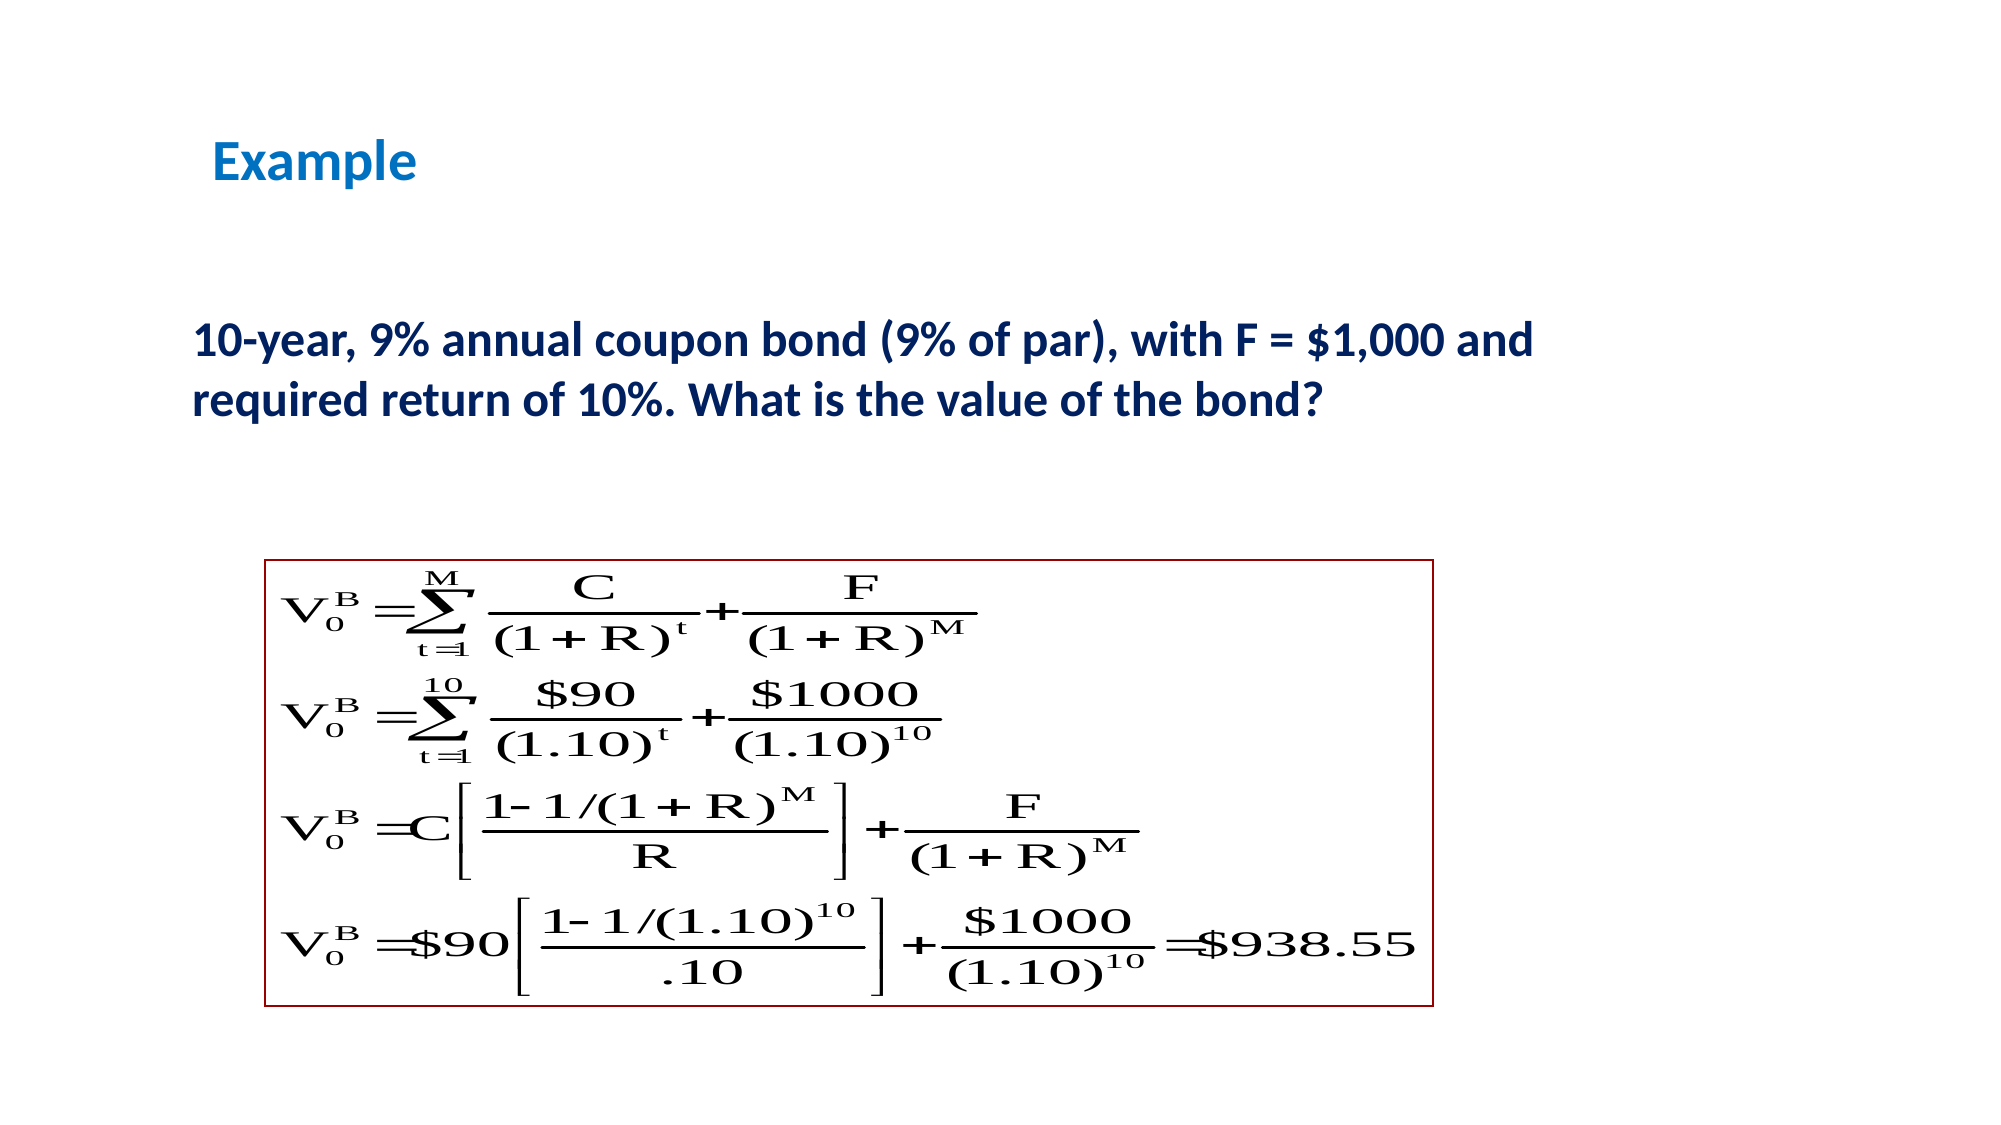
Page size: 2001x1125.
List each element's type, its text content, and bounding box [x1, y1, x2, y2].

text_box 10-year, 9% annual coupon bond (9% of par), with F = $1,000 and required return of 10%. What is the value of the bond? [177, 299, 1581, 435]
text_box Example [197, 114, 1724, 200]
chart [265, 561, 1432, 1005]
